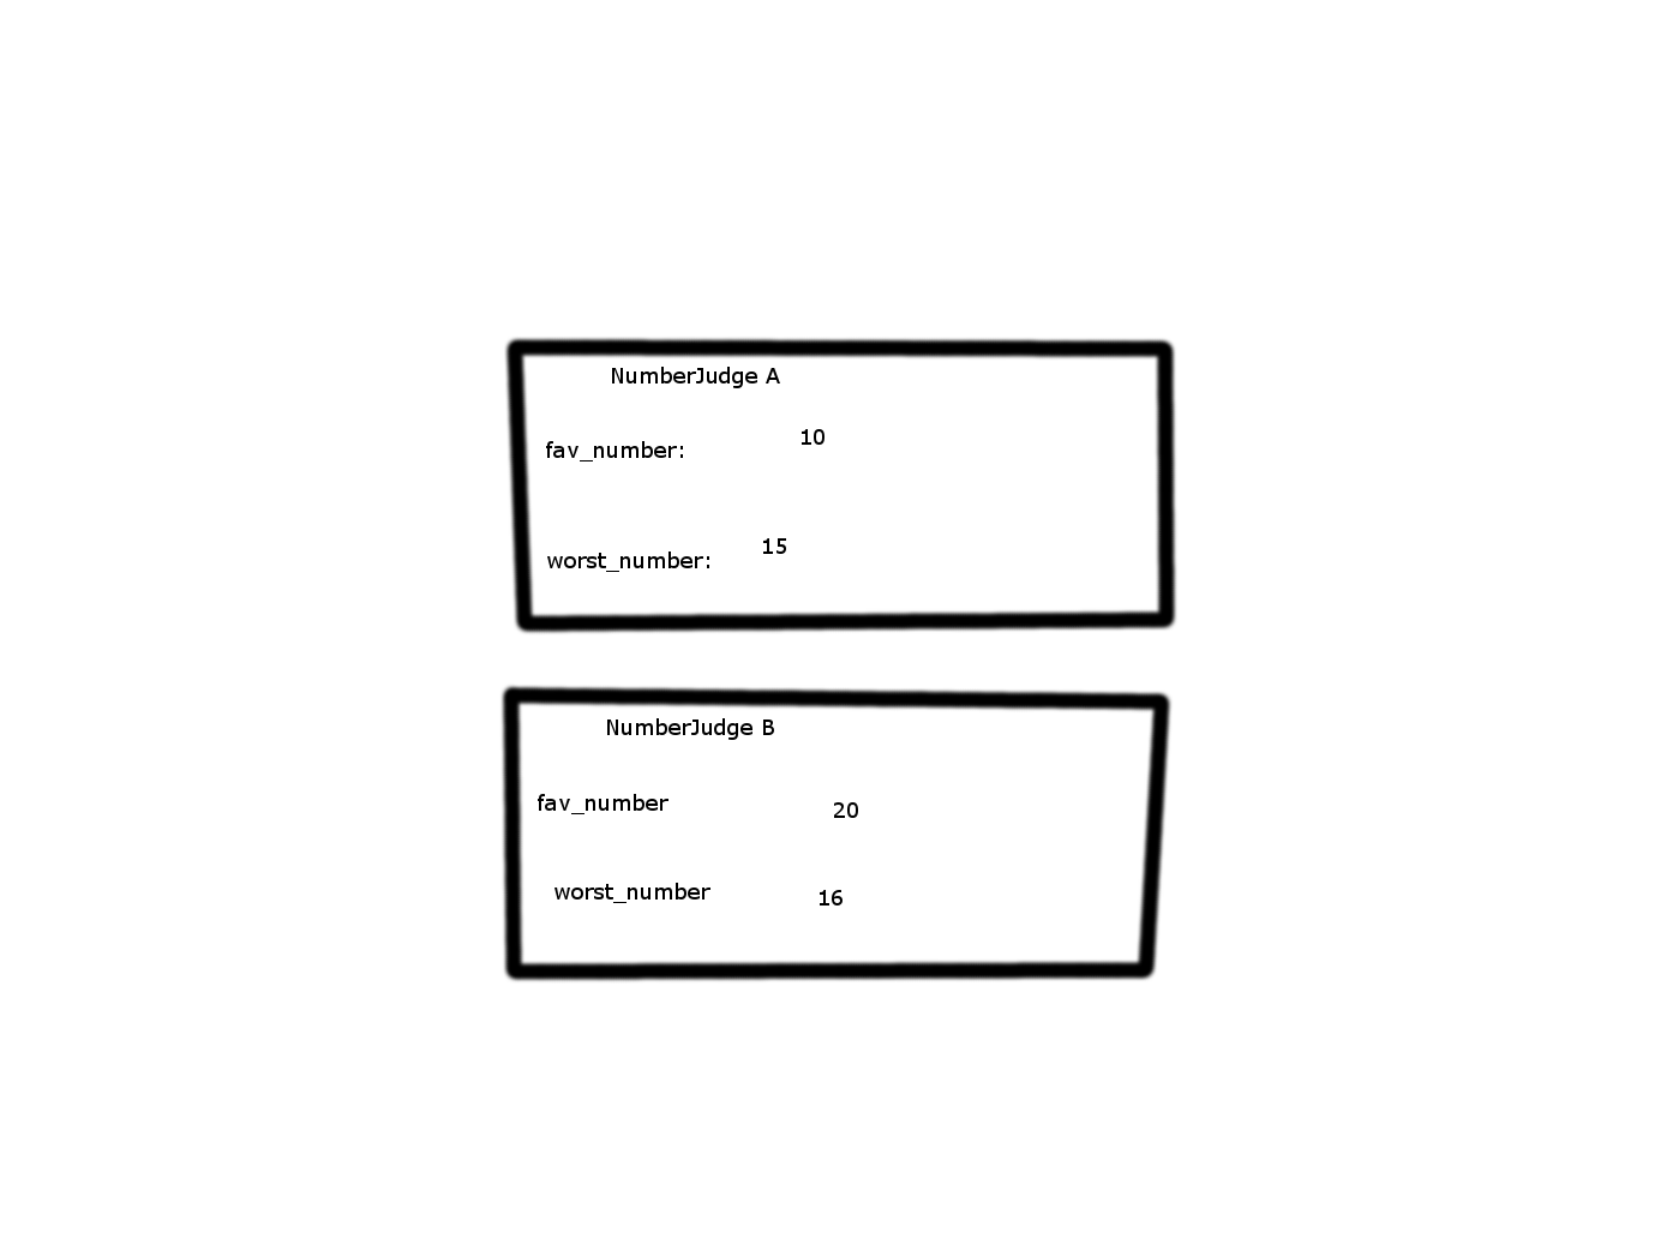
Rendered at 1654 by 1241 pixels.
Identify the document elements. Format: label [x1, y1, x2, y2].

picture [467, 290, 1187, 1010]
